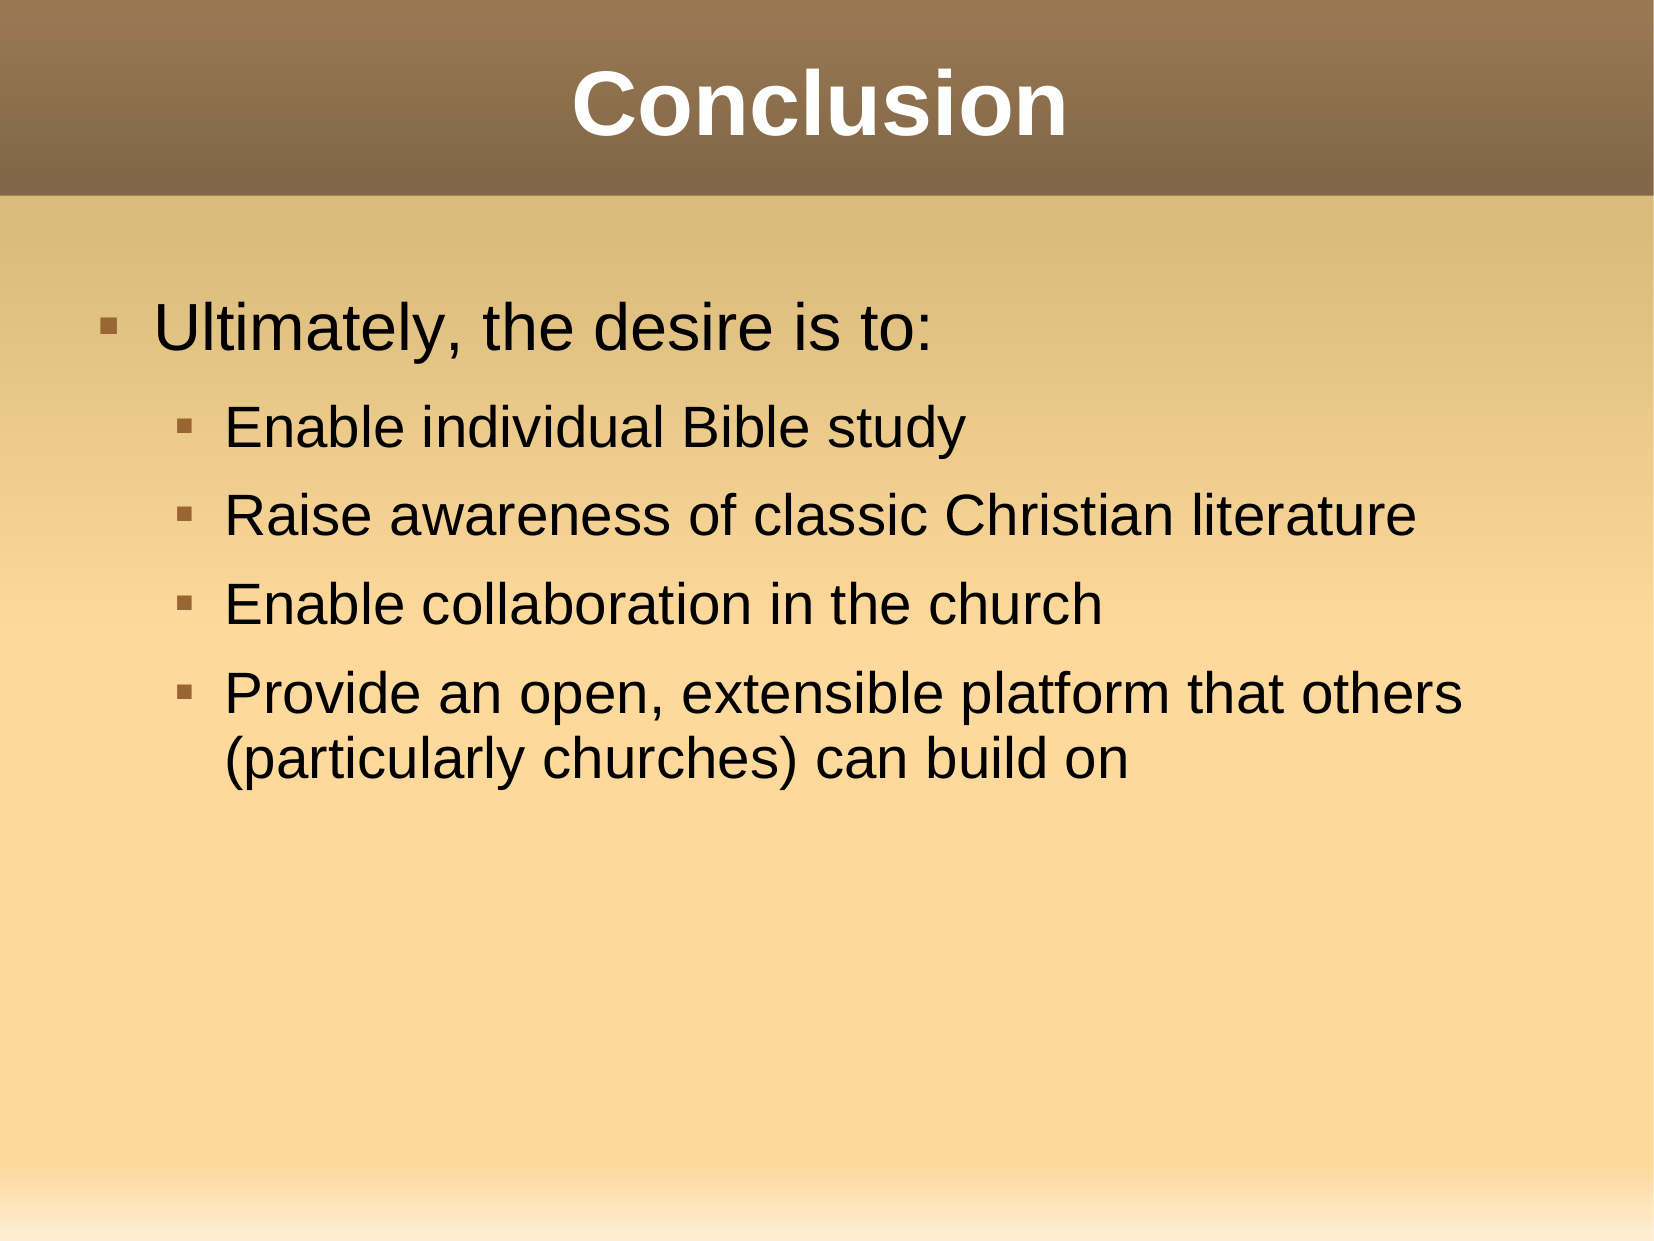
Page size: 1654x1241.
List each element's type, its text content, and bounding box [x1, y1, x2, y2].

picture [0, 0, 1654, 1241]
title Conclusion [76, 7, 1565, 200]
list Ultimately, the desire is to: Enable individual Bible study Raise awareness of classic Christian literature Enable collaboration in the church Provide an open, extensible platform that others (particularly churches) can build on [82, 290, 1571, 1094]
